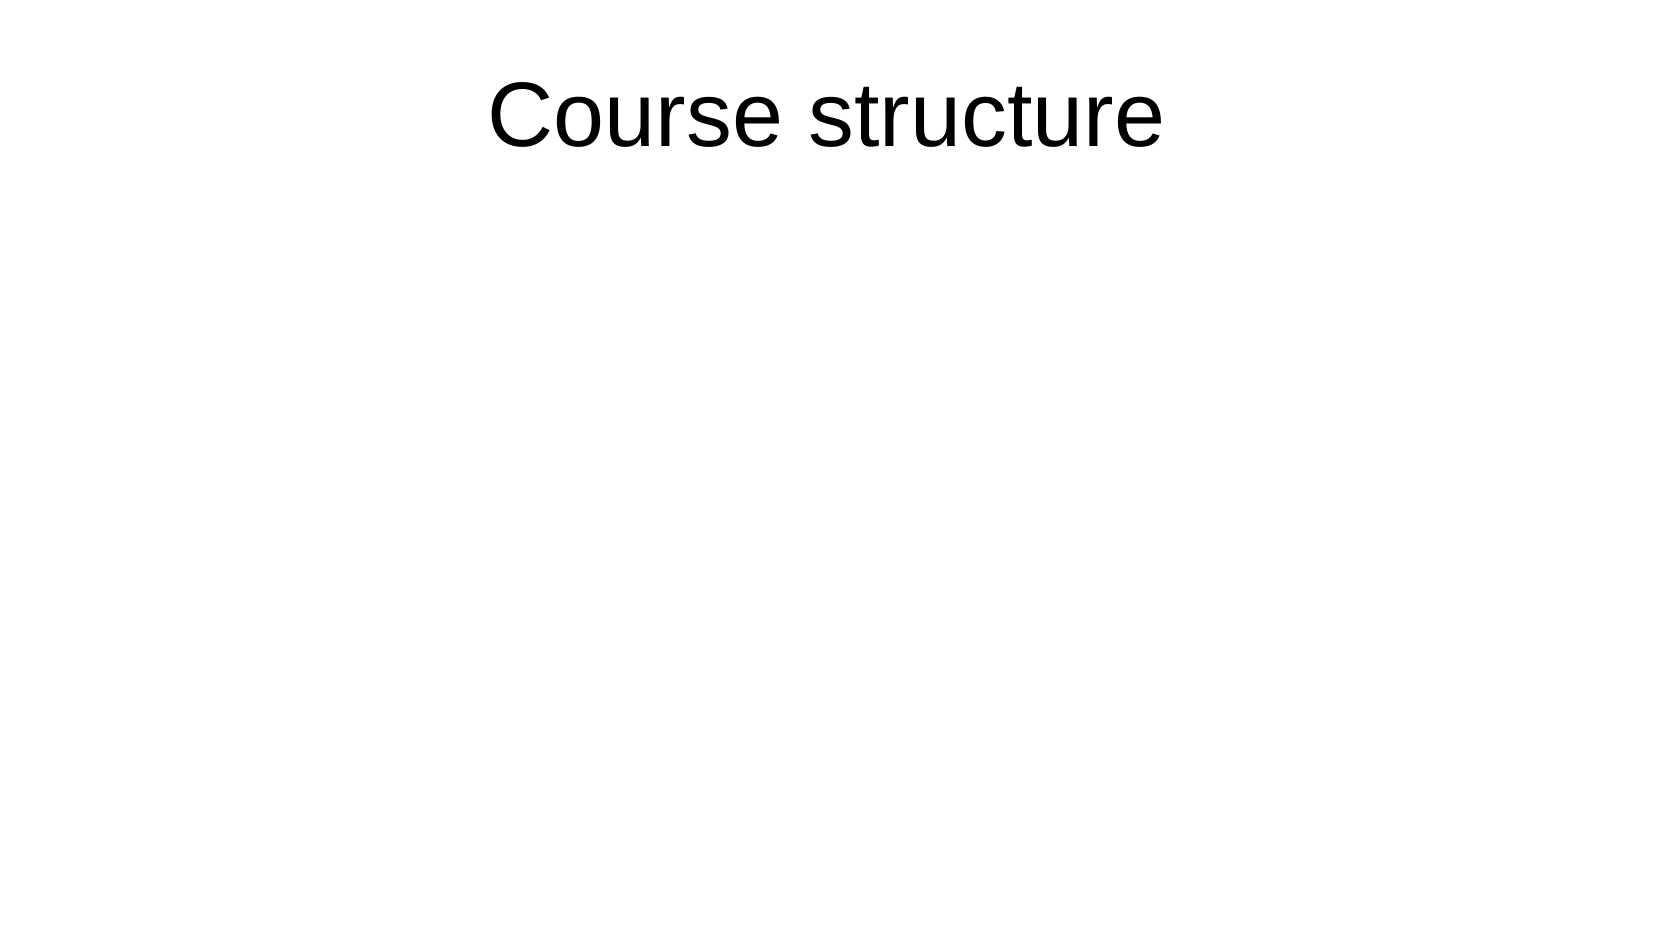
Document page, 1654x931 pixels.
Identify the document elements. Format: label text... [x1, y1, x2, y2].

title Course structure [82, 37, 1571, 193]
